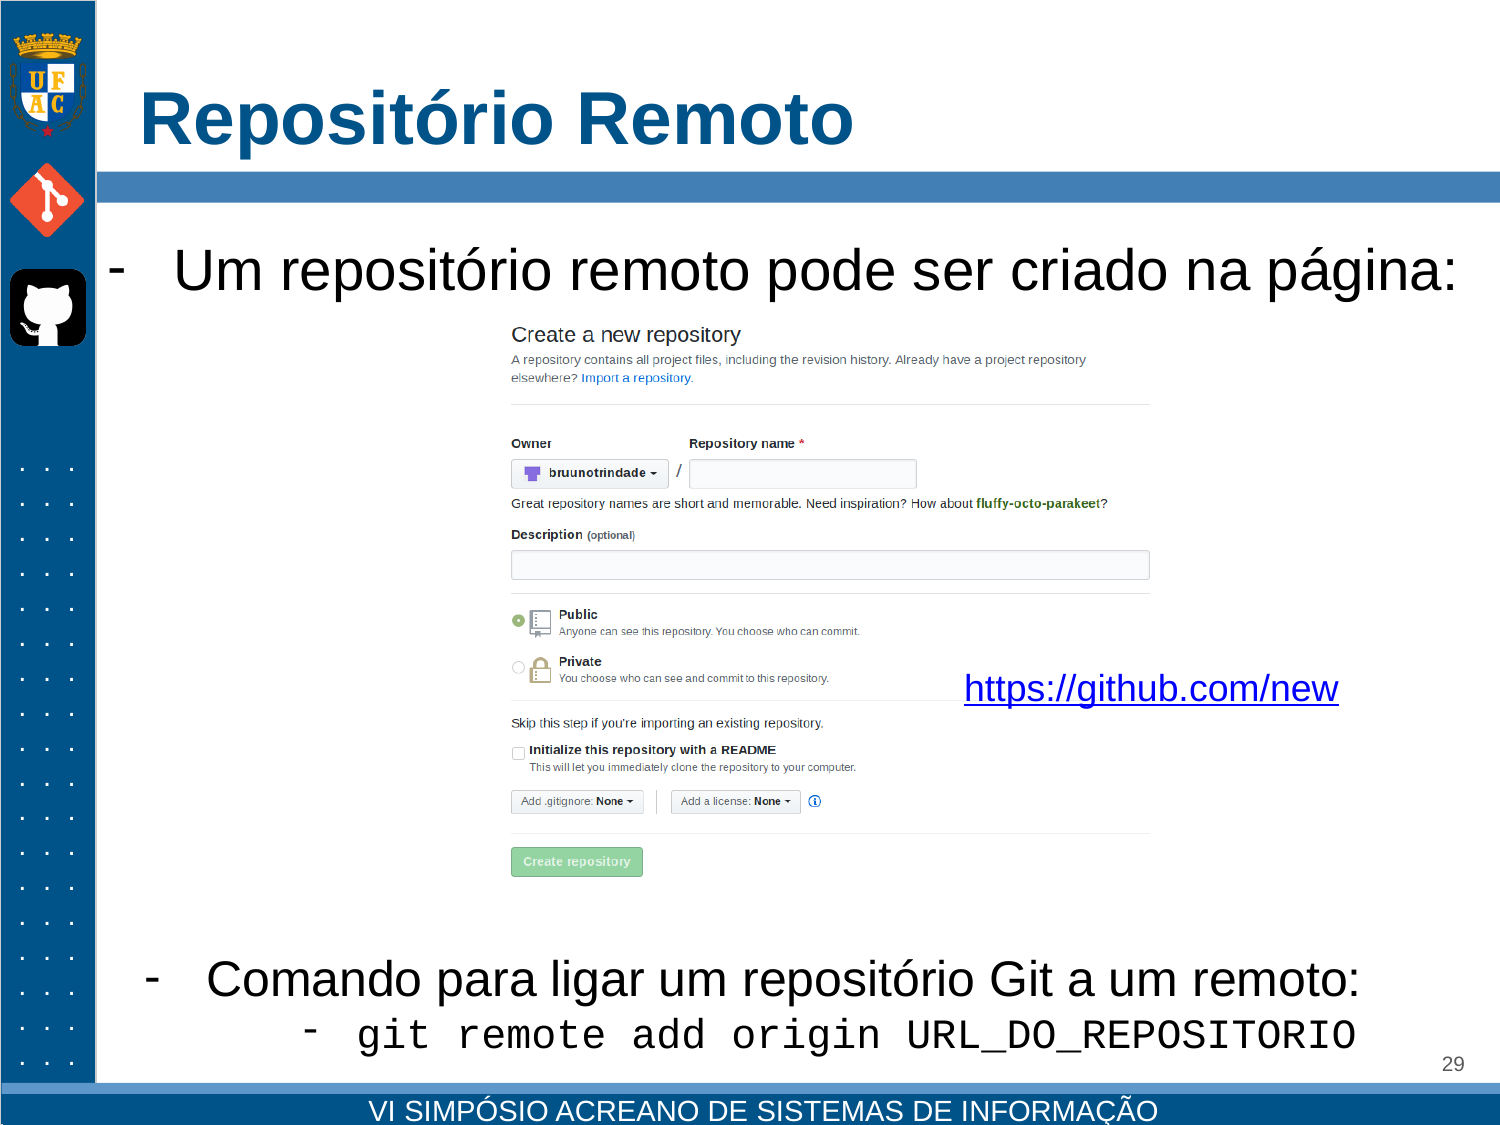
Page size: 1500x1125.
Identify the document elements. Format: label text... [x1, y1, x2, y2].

text_box [0, 0, 353, 1125]
text_box [1288, 1082, 1500, 1125]
slide_number <número> [1389, 1019, 1480, 1106]
picture [10, 33, 86, 137]
picture [10, 163, 186, 237]
title Repositório Remoto [124, 89, 1494, 171]
picture [10, 269, 86, 346]
picture [447, 309, 1171, 893]
text_box https://github.com/new [949, 648, 1381, 722]
text_box . . . . . . . . . . . . . . . . . . . . . . . . . . . . . . . . . . . . . . . . . . . . . . . . . . . . . . [3, 427, 133, 857]
text_box [186, 171, 1500, 203]
text_box VI SIMPÓSIO ACREANO DE SISTEMAS DE INFORMAÇÃO [353, 1077, 1288, 1125]
text_box Comando para ligar um repositório Git a um remoto: git remote add origin URL_DO_REPOSITORIO [116, 931, 1450, 1076]
text_box Um repositório remoto pode ser criado na página: [83, 216, 1500, 321]
